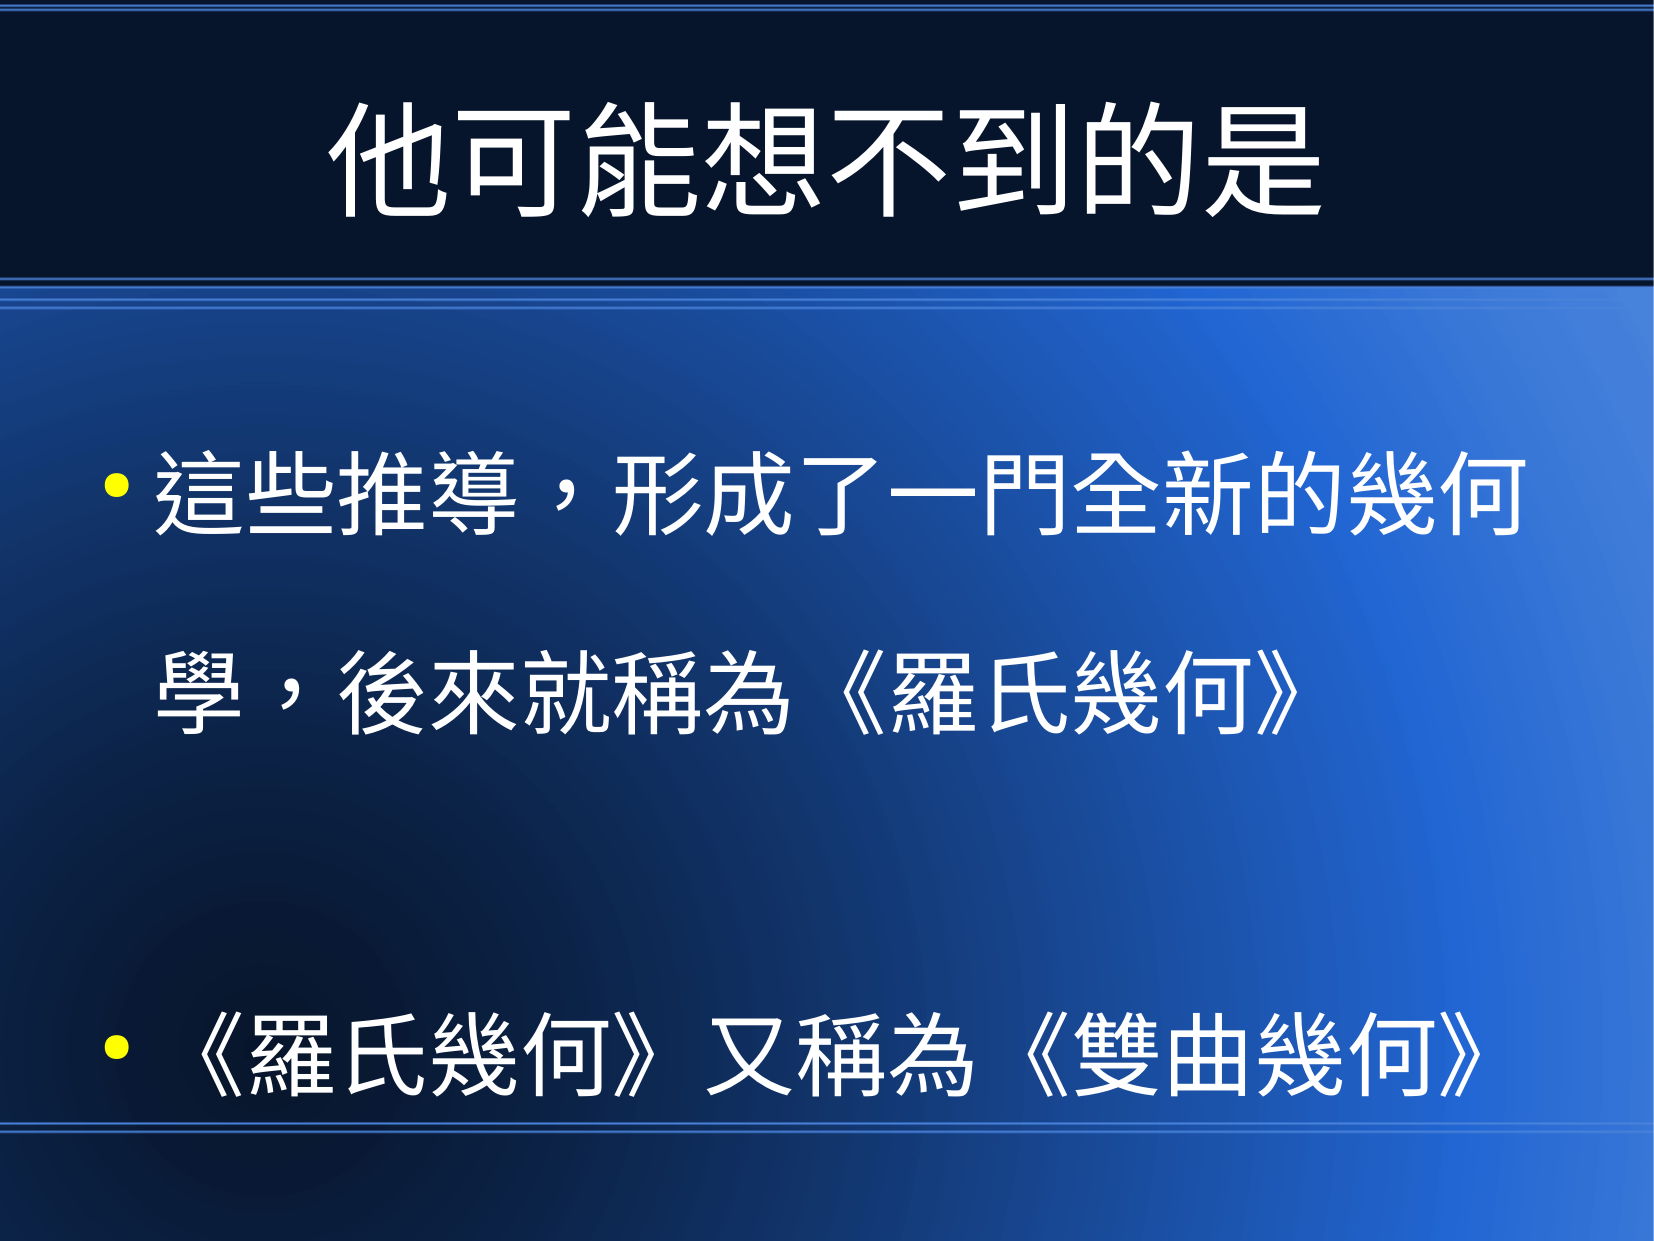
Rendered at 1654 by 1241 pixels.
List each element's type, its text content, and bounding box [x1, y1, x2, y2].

picture [0, 0, 1654, 1241]
title 他可能想不到的是 [82, 49, 1571, 257]
list 這些推導，形成了一門全新的幾何學，後來就稱為《羅氏幾何》 《羅氏幾何》又稱為《雙曲幾何》 [82, 355, 1571, 1241]
